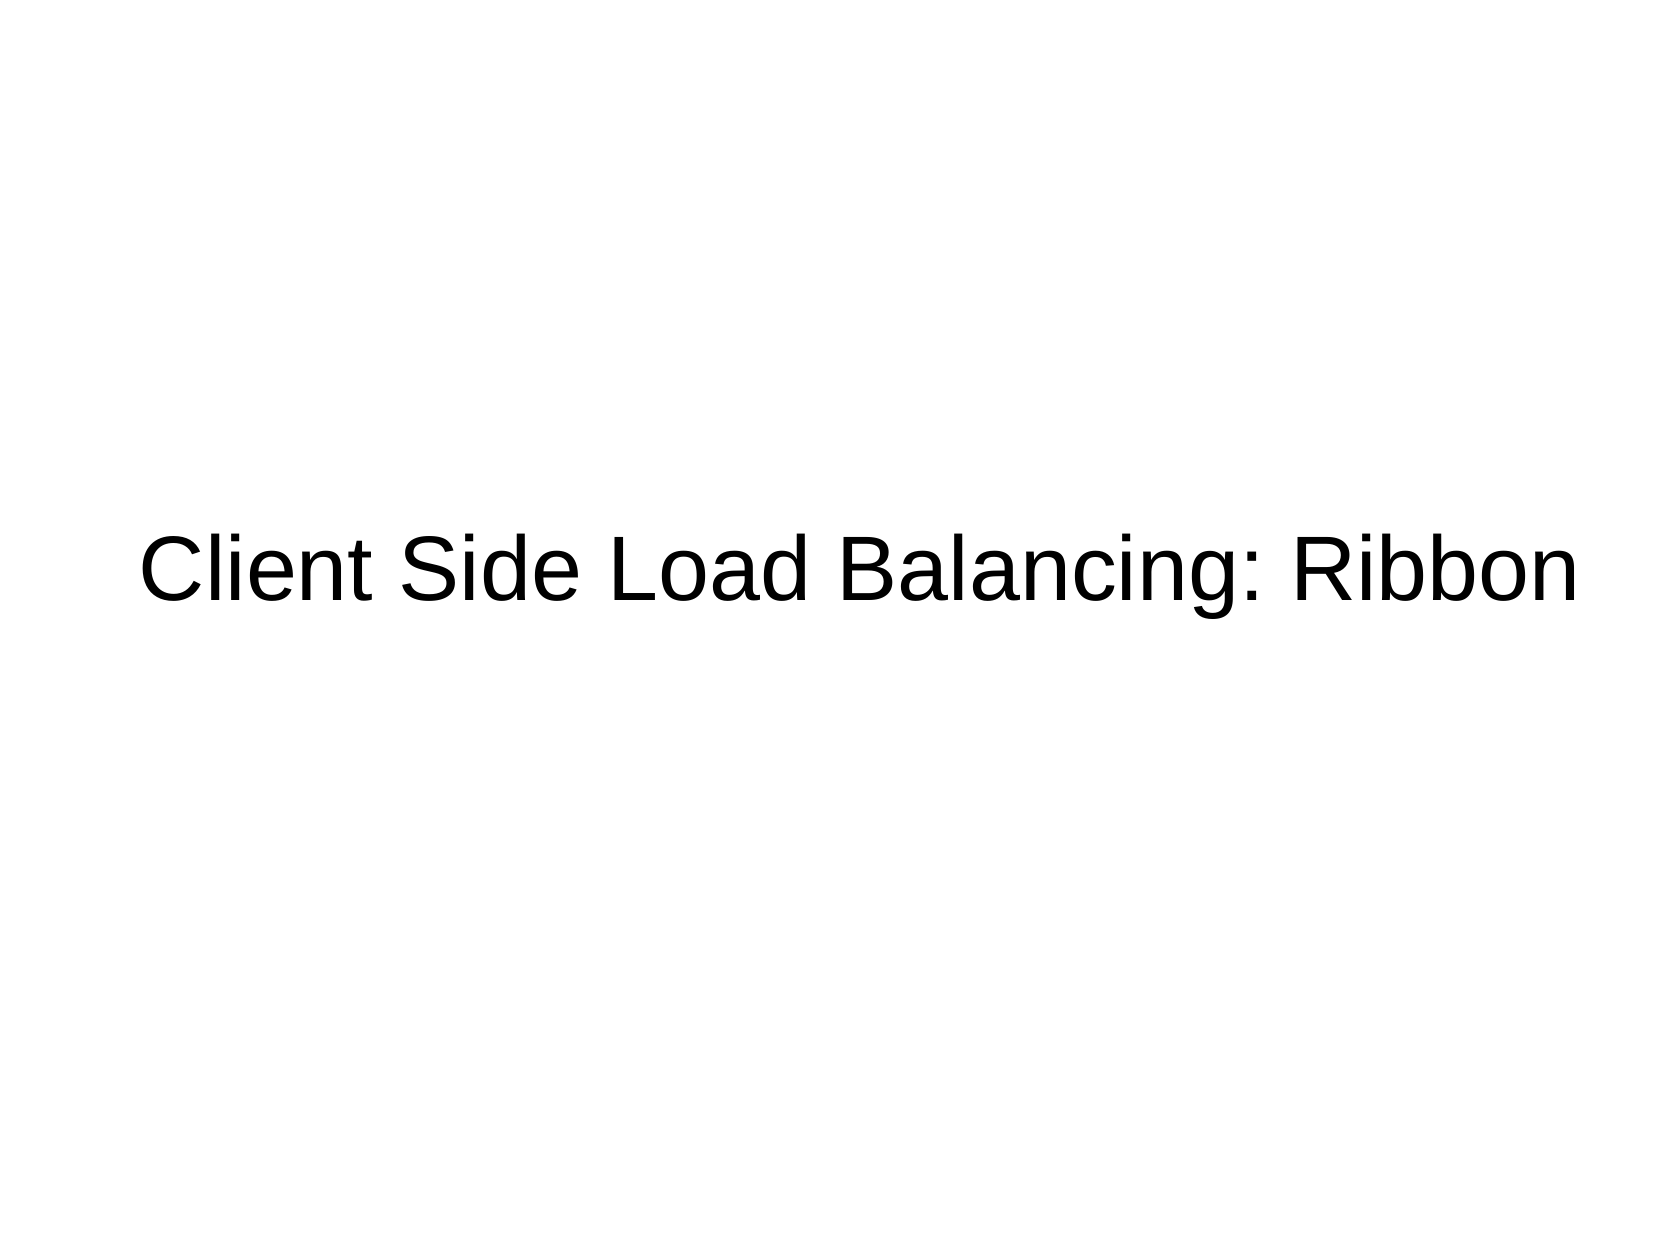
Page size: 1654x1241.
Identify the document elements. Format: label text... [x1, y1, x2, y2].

title Client Side Load Balancing: Ribbon [116, 465, 1606, 673]
